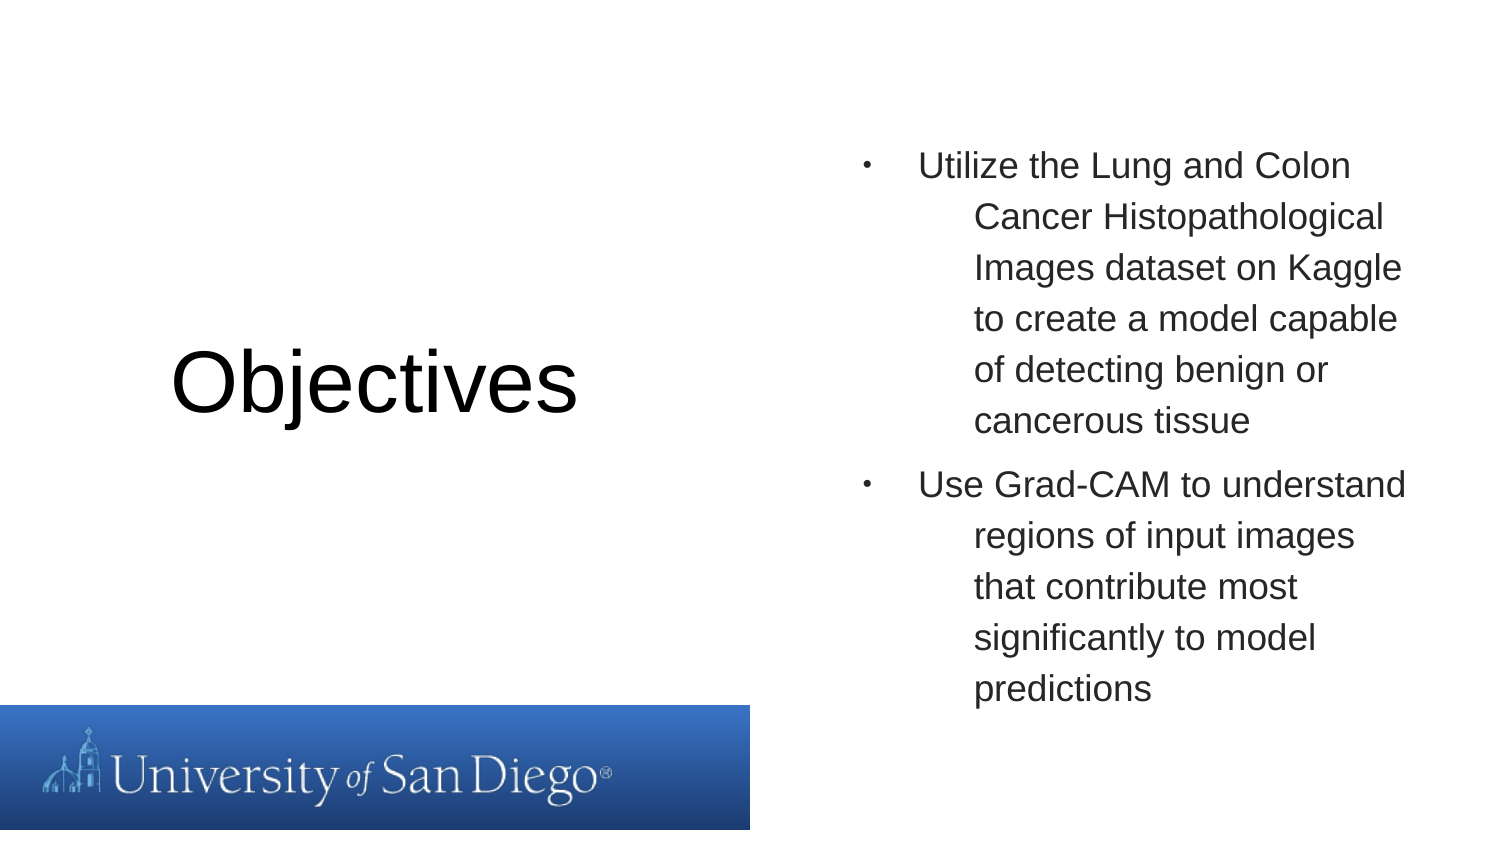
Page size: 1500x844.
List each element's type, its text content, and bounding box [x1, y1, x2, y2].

text_box Utilize the Lung and Colon Cancer Histopathological Images dataset on Kaggle to create a model capable of detecting benign or cancerous tissue Use Grad-CAM to understand regions of input images that contribute most significantly to model predictions [810, 118, 1440, 725]
text_box Objectives [43, 202, 708, 446]
